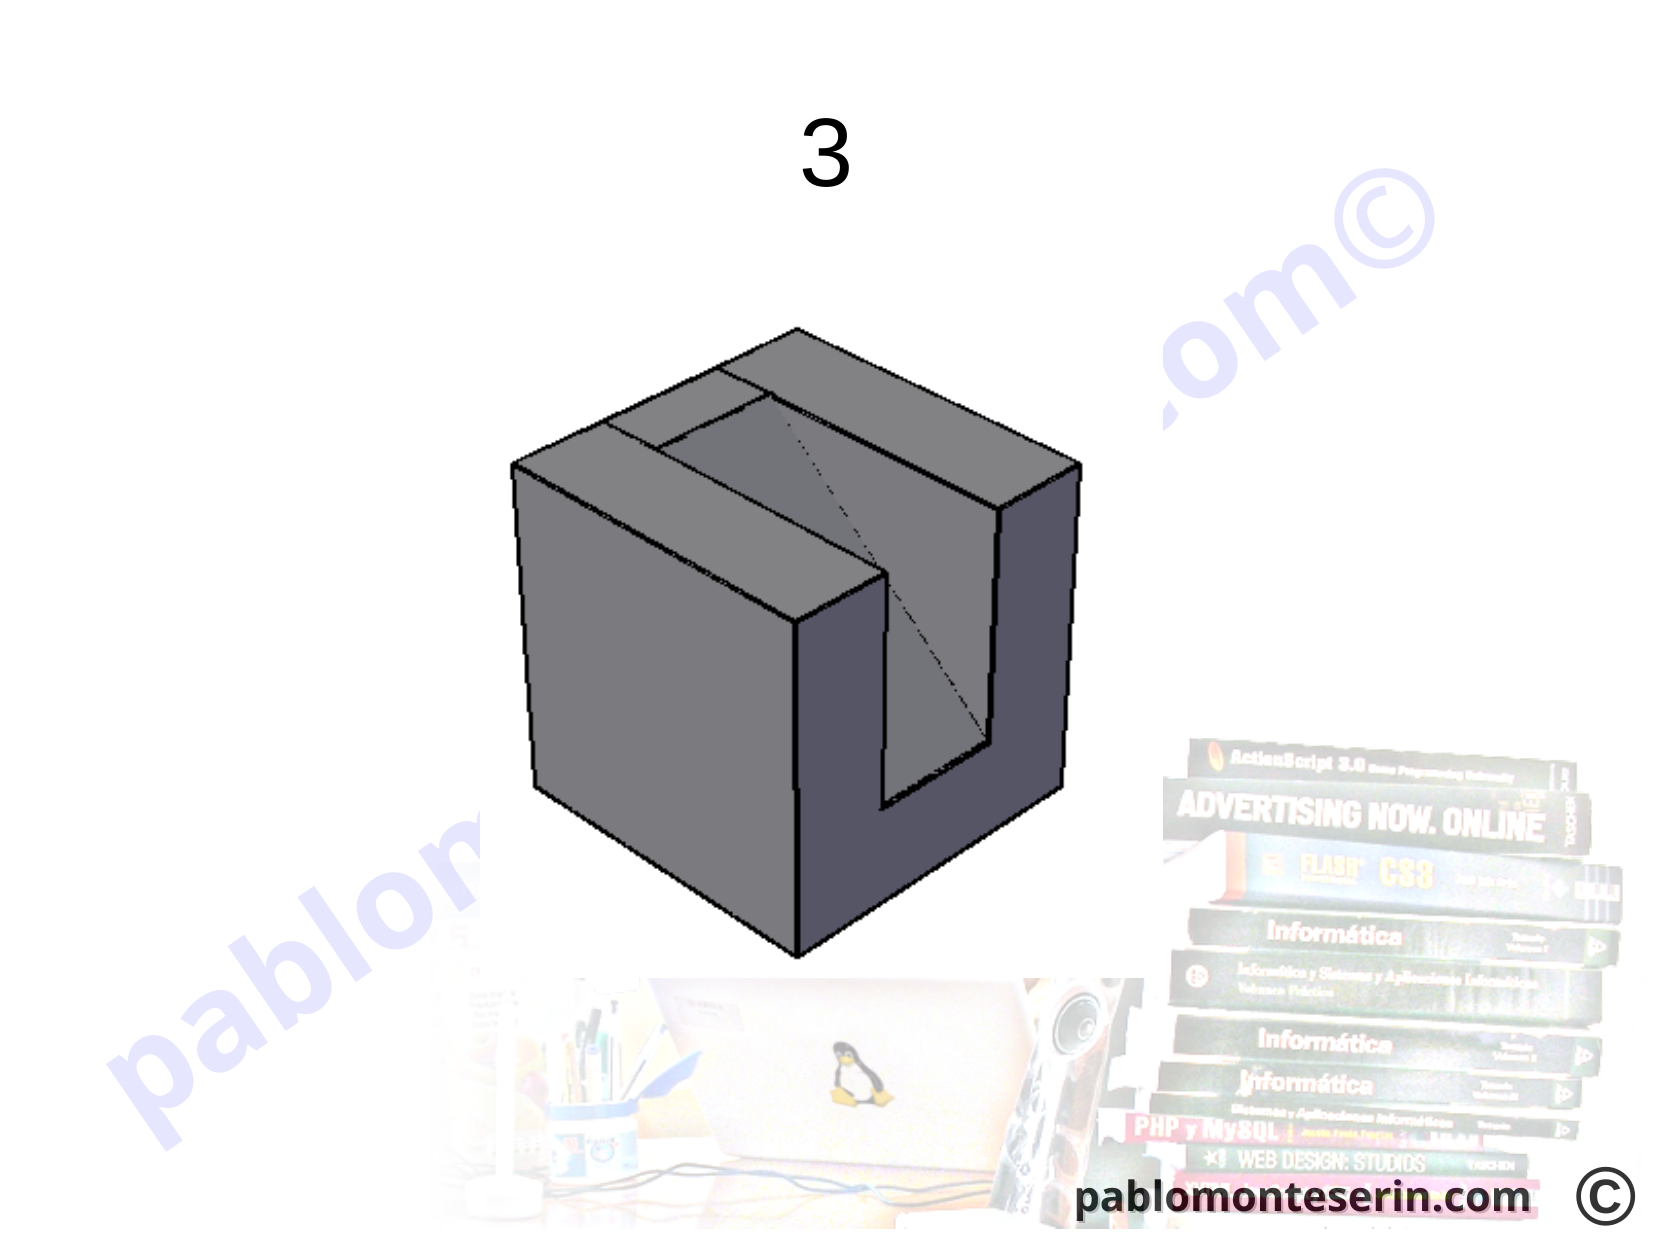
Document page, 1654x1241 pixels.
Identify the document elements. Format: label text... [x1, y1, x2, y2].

picture [412, 299, 1654, 1229]
title 3 [82, 49, 1571, 257]
